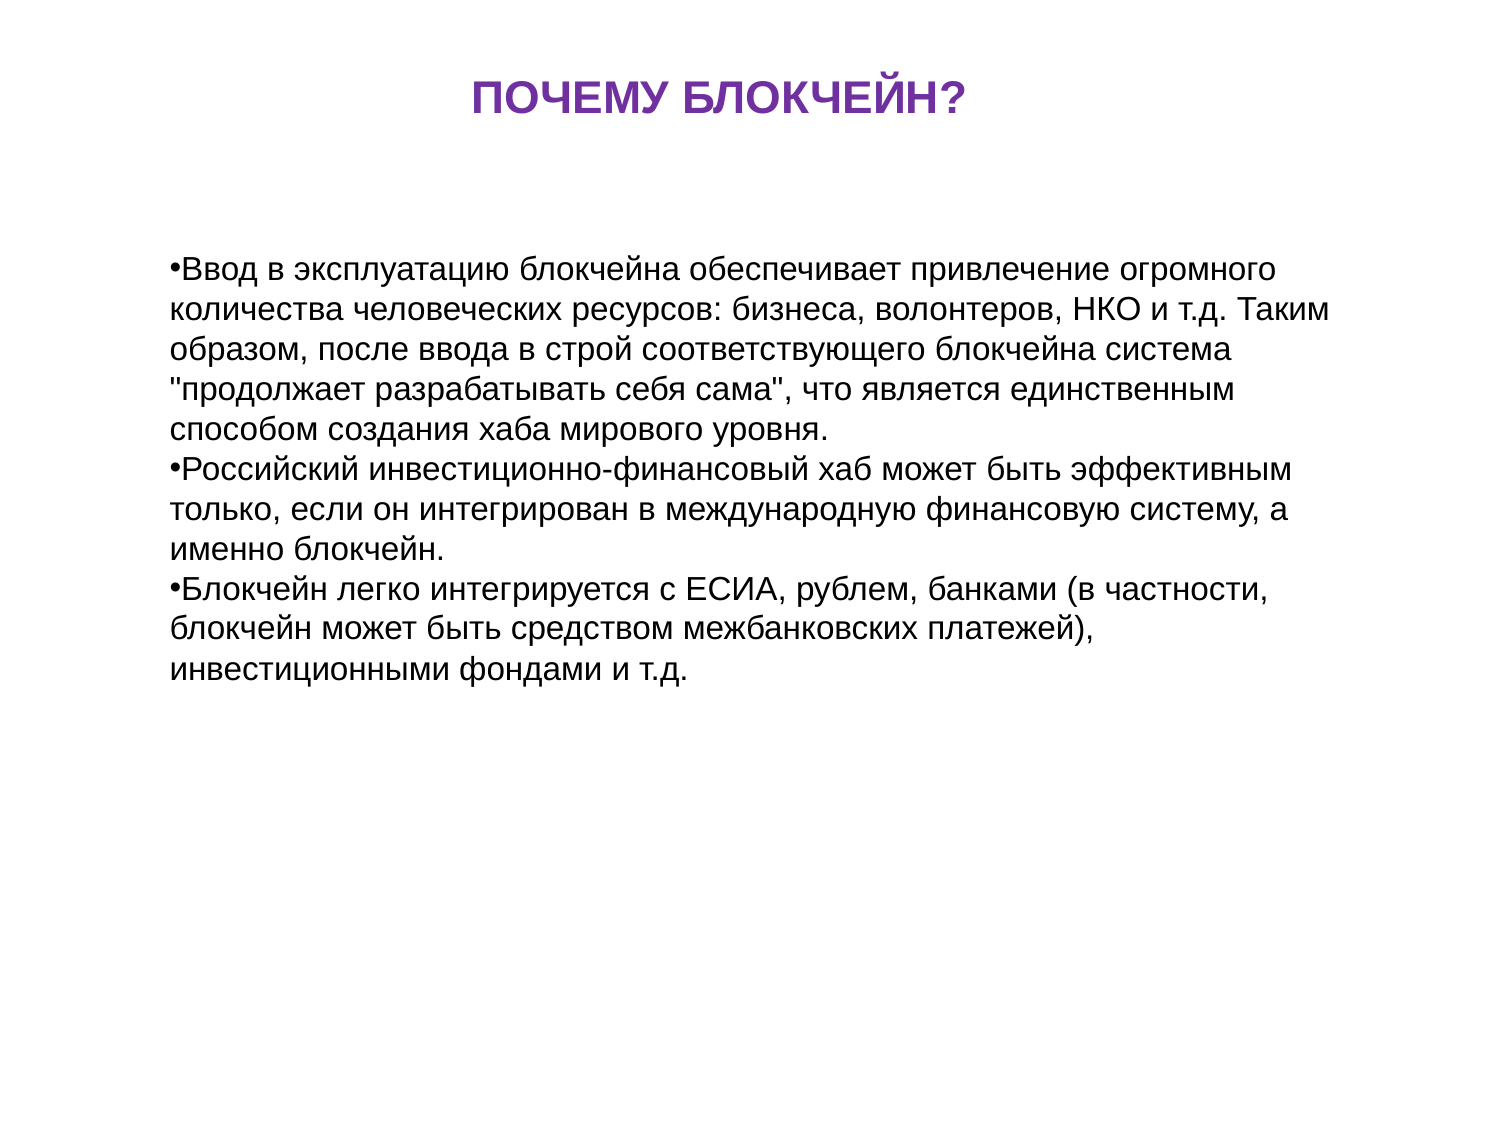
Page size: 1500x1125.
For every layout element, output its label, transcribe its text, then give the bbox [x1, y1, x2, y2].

text_box ПОЧЕМУ БЛОКЧЕЙН? [117, 59, 1313, 120]
text_box Ввод в эксплуатацию блокчейна обеспечивает привлечение огромного количества человеческих ресурсов: бизнеса, волонтеров, НКО и т.д. Таким образом, после ввода в строй соответствующего блокчейна система "продолжает разрабатывать себя сама", что является единственным способом создания хаба мирового уровня. Российский инвестиционно-финансовый хаб может быть эффективным только, если он интегрирован в международную финансовую систему, а именно блокчейн. Блокчейн легко интегрируется с ЕСИА, рублем, банками (в частности, блокчейн может быть средством межбанковских платежей), инвестиционными фондами и т.д. [154, 240, 1351, 695]
